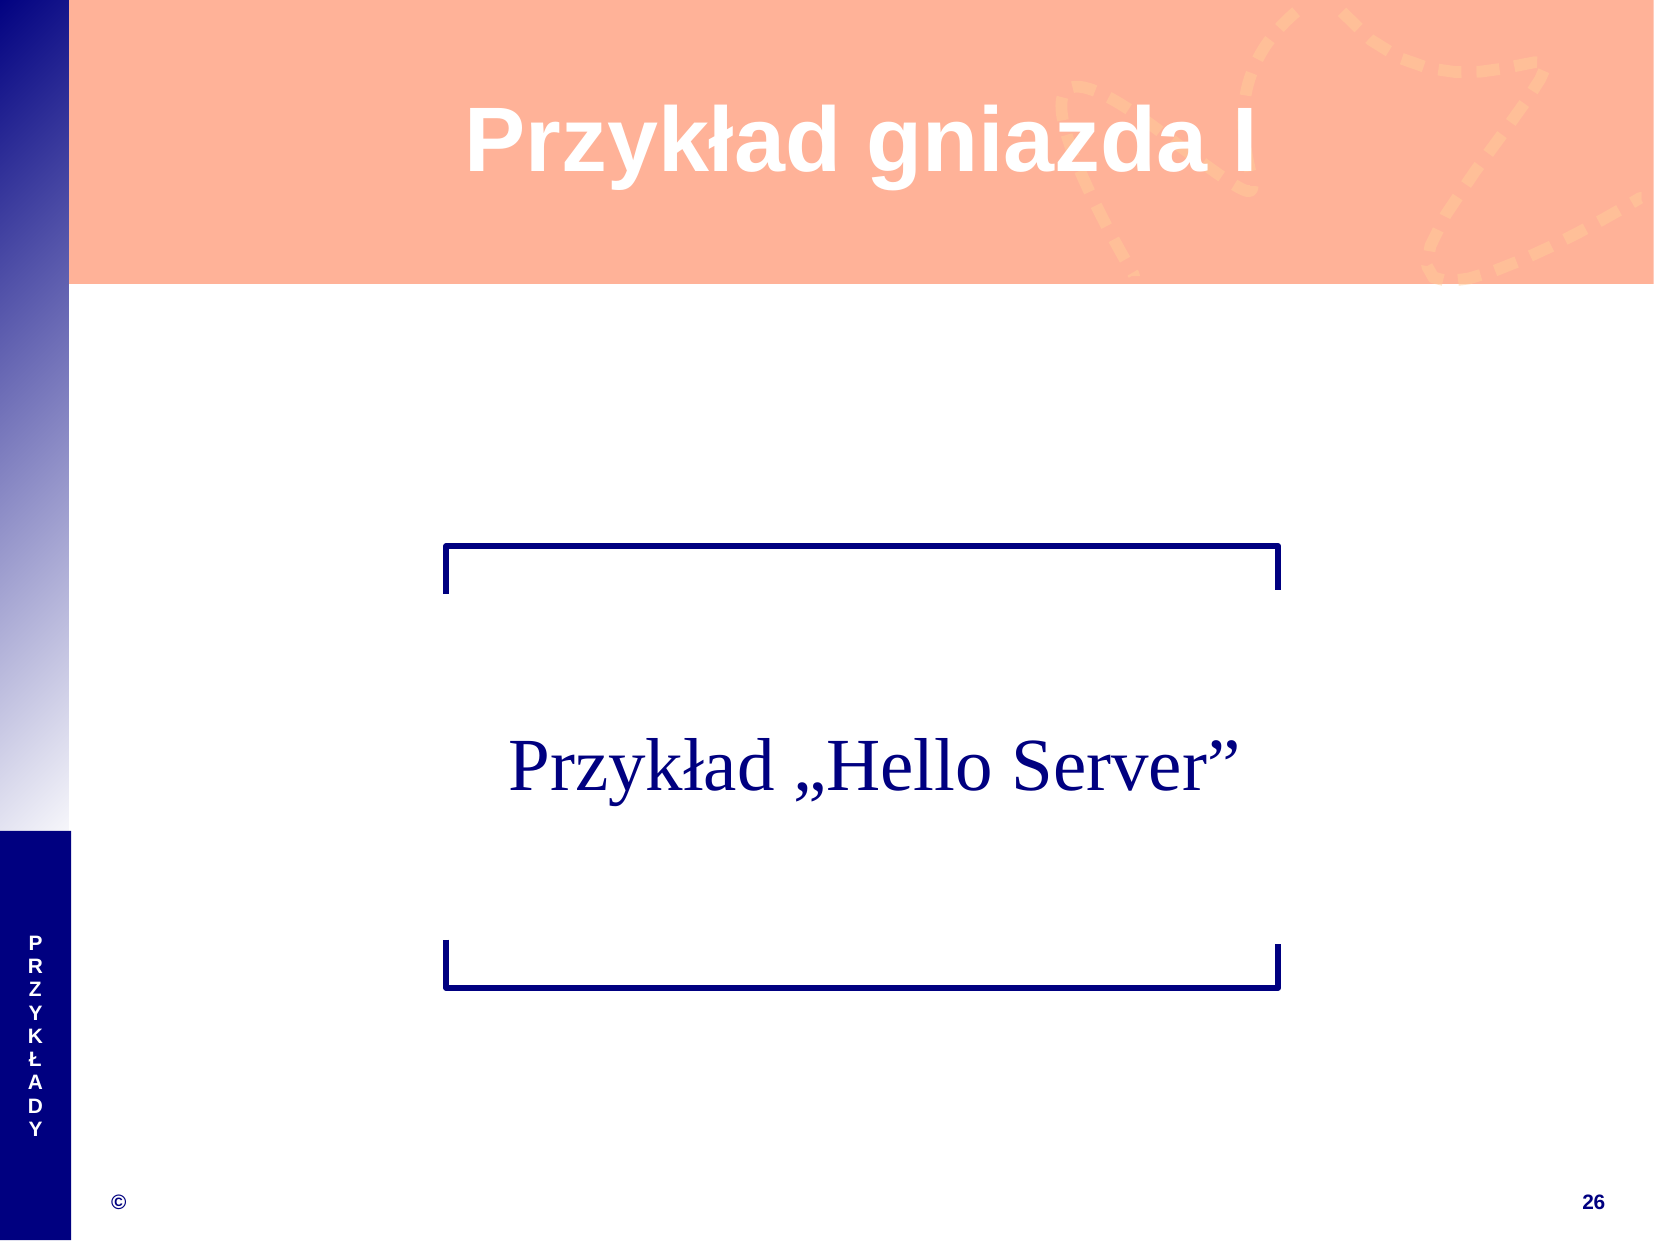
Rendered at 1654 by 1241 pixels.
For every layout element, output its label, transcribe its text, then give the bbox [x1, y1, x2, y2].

text_box P R Z Y K Ł A D Y [0, 831, 71, 1241]
text_box Przykład „Hello Server” [461, 513, 1263, 1017]
title Przykład gniazda I [70, 36, 1654, 244]
